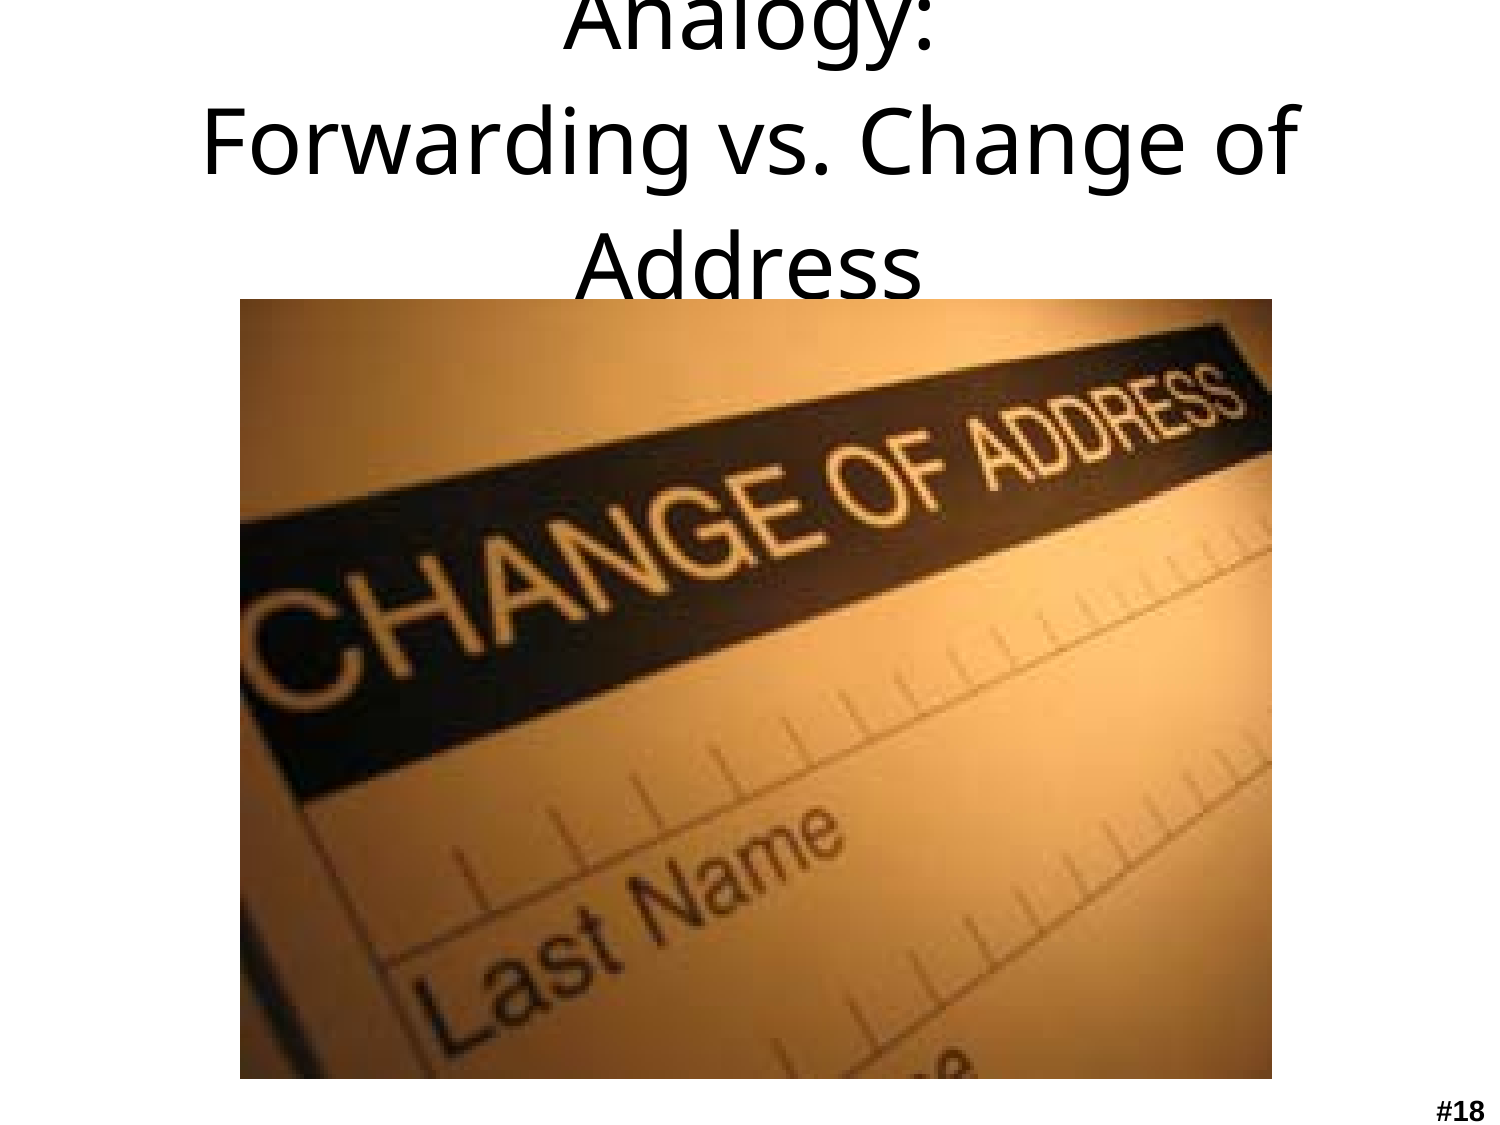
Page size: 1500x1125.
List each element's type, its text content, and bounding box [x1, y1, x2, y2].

title Analogy: Forwarding vs. Change of Address [24, 32, 1476, 246]
picture [240, 299, 1272, 1079]
